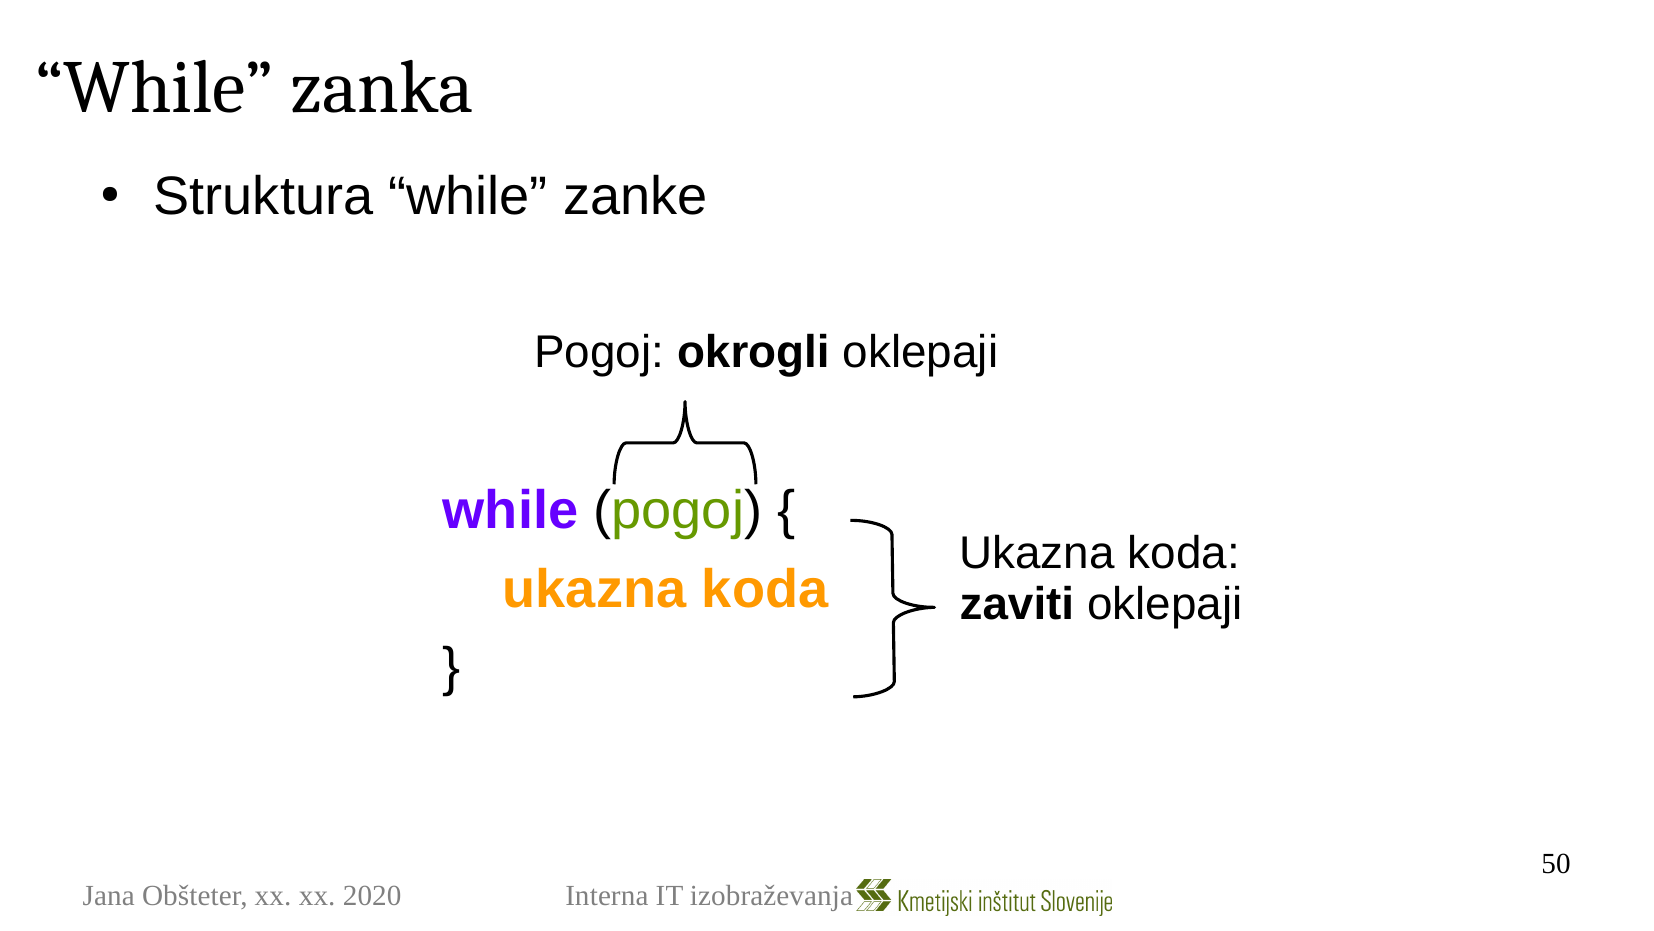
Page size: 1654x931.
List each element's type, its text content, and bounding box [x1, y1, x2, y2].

text_box Pogoj: okrogli oklepaji [519, 318, 1288, 437]
title “While” zanka [35, 21, 1524, 154]
text_box Ukazna koda: zaviti oklepaji [944, 519, 1288, 688]
list Struktura “while” zanke while (pogoj) { ukazna koda } [82, 165, 1642, 827]
picture [856, 879, 1112, 916]
